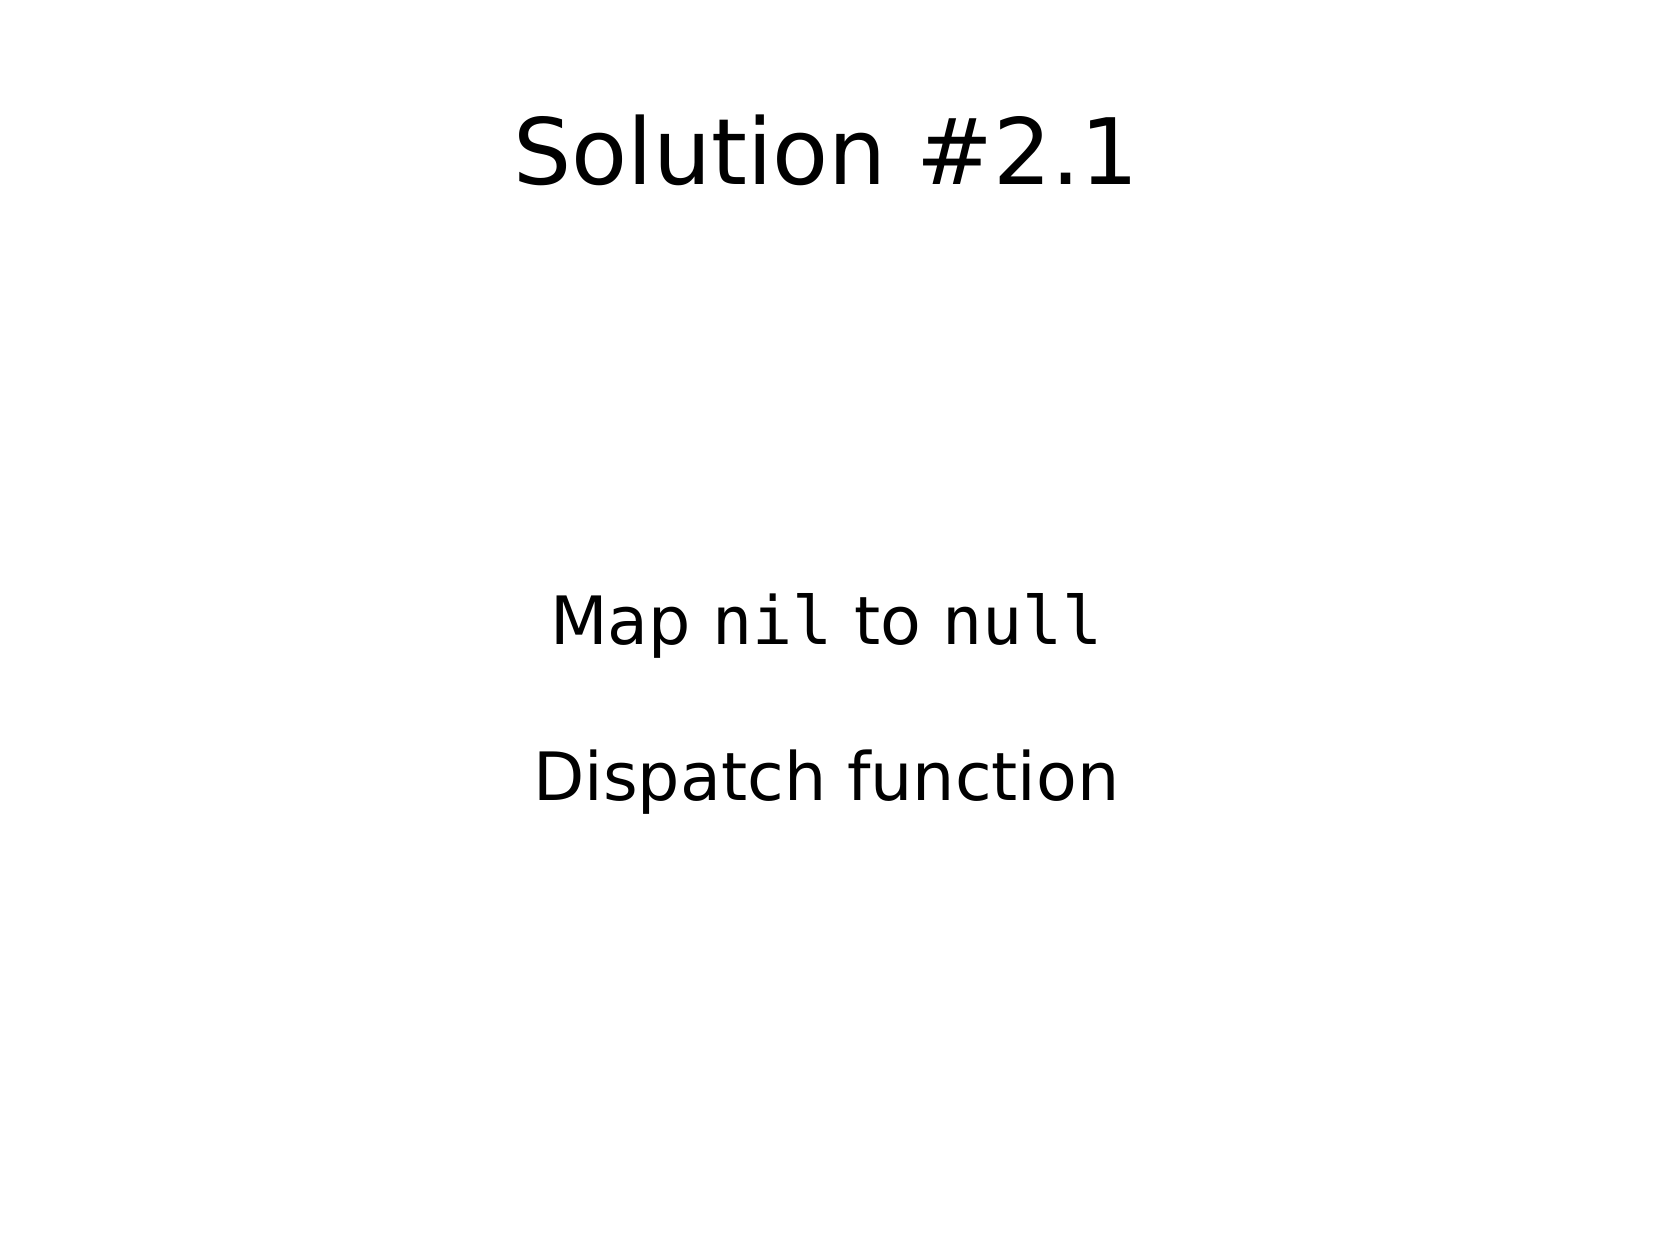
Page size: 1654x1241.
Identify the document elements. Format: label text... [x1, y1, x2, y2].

title Solution #2.1 [82, 56, 1571, 250]
subtitle Map nil to null Dispatch function [82, 297, 1571, 1102]
